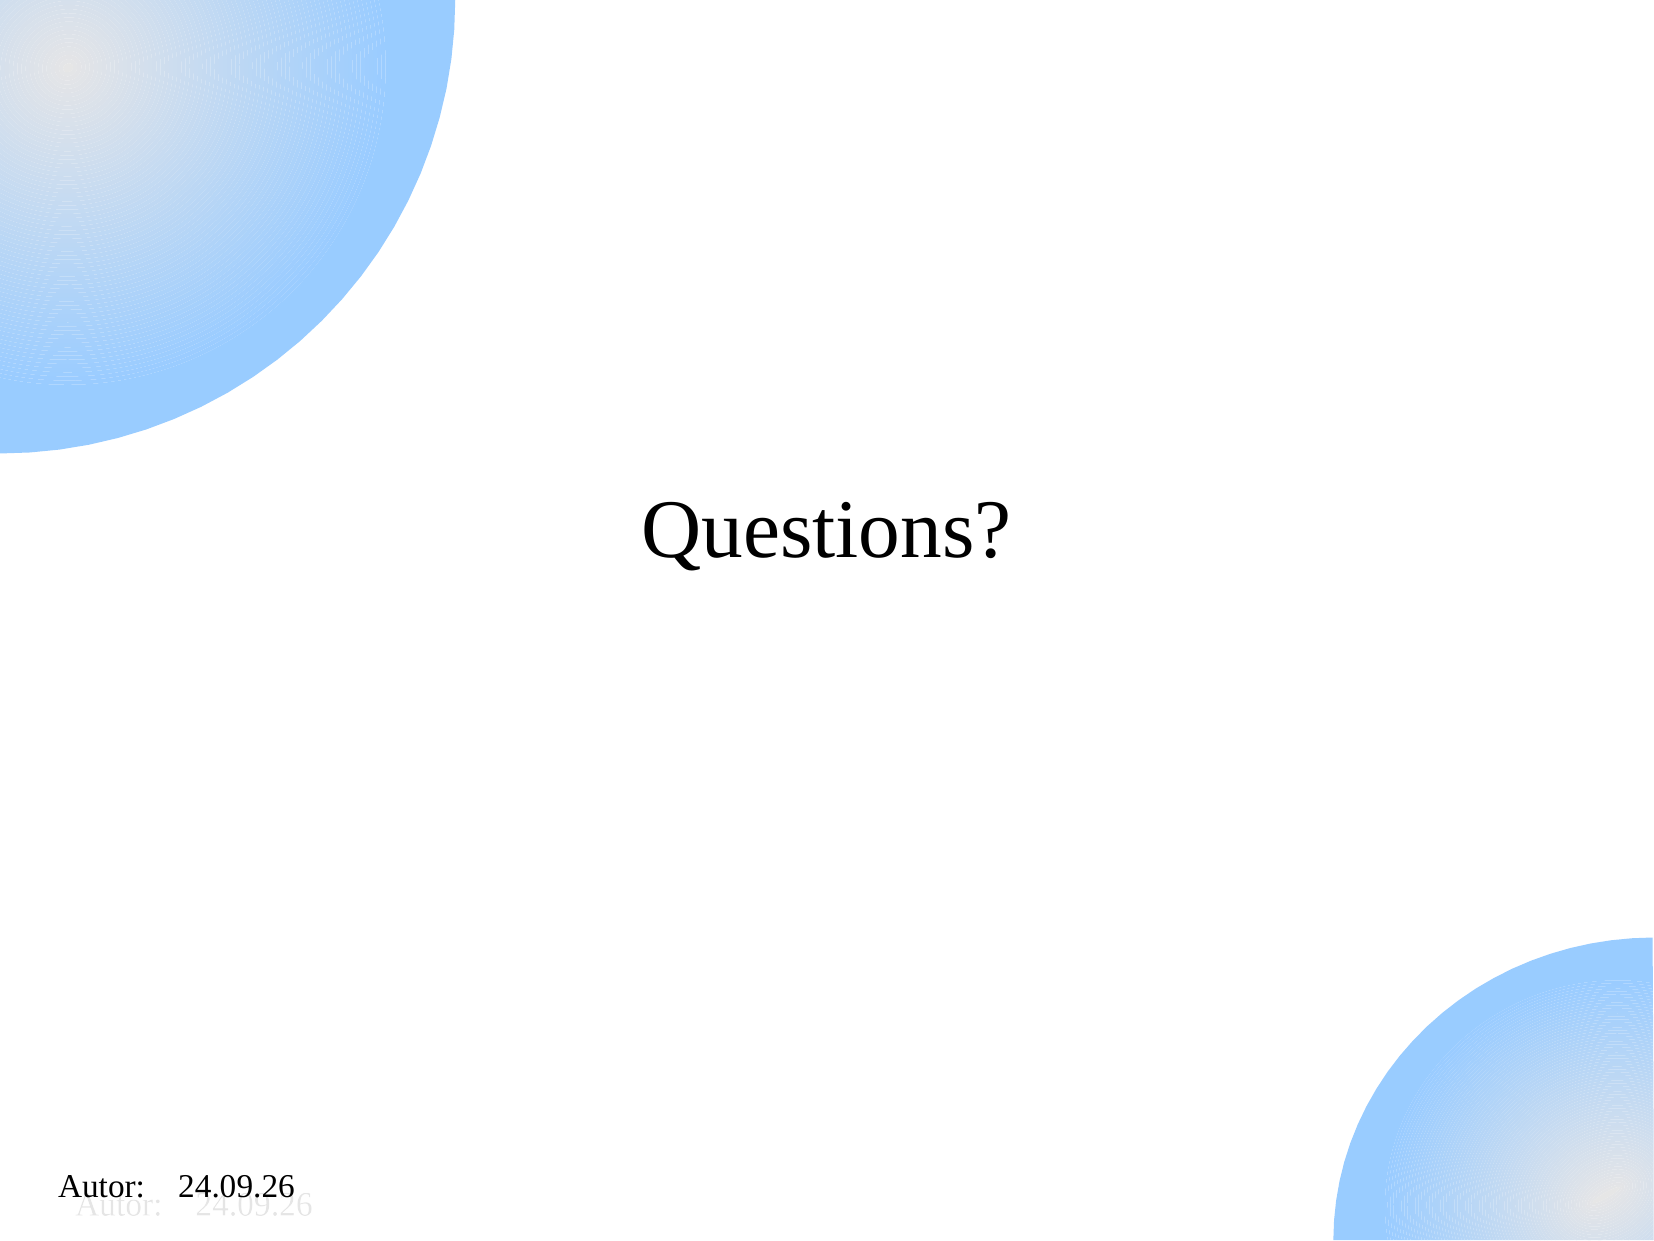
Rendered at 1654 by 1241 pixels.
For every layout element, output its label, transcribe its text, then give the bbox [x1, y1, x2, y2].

subtitle Questions? [82, 49, 1571, 1010]
